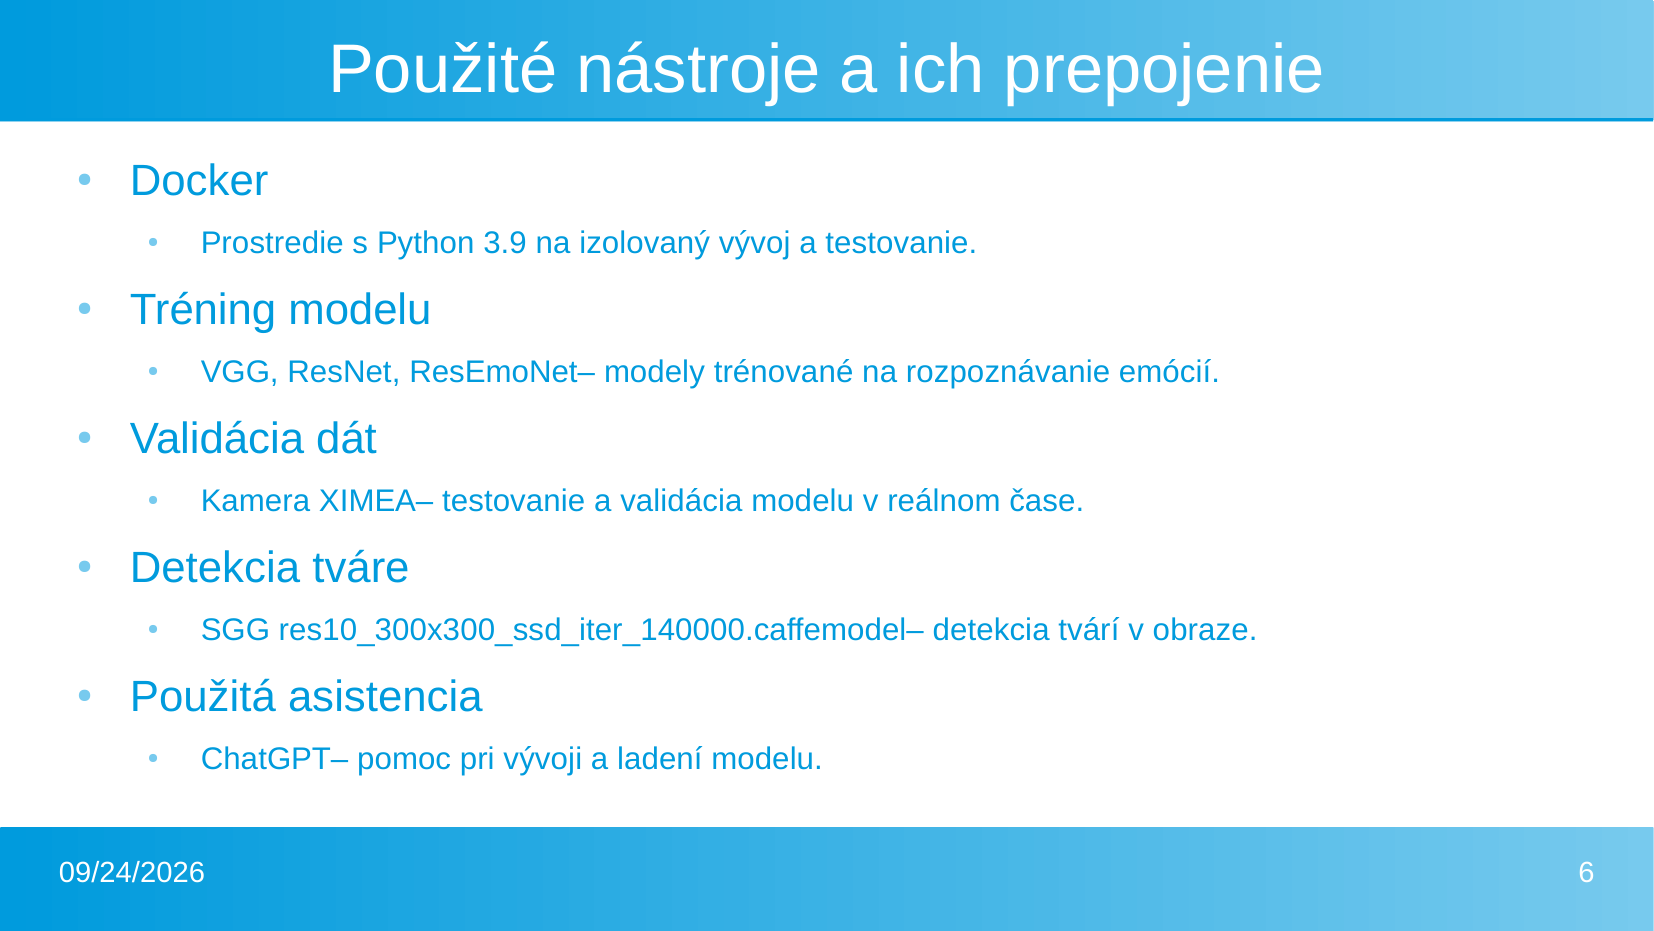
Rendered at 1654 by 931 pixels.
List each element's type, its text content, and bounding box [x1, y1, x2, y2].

title Použité nástroje a ich prepojenie [59, 29, 1595, 107]
list Docker Prostredie s Python 3.9 na izolovaný vývoj a testovanie. Tréning modelu VGG, ResNet, ResEmoNet– modely trénované na rozpoznávanie emócií. Validácia dát Kamera XIMEA– testovanie a validácia modelu v reálnom čase. Detekcia tváre SGG res10_300x300_ssd_iter_140000.caffemodel– detekcia tvárí v obraze. Použitá asistencia ChatGPT– pomoc pri vývoji a ladení modelu. [59, 107, 1595, 699]
